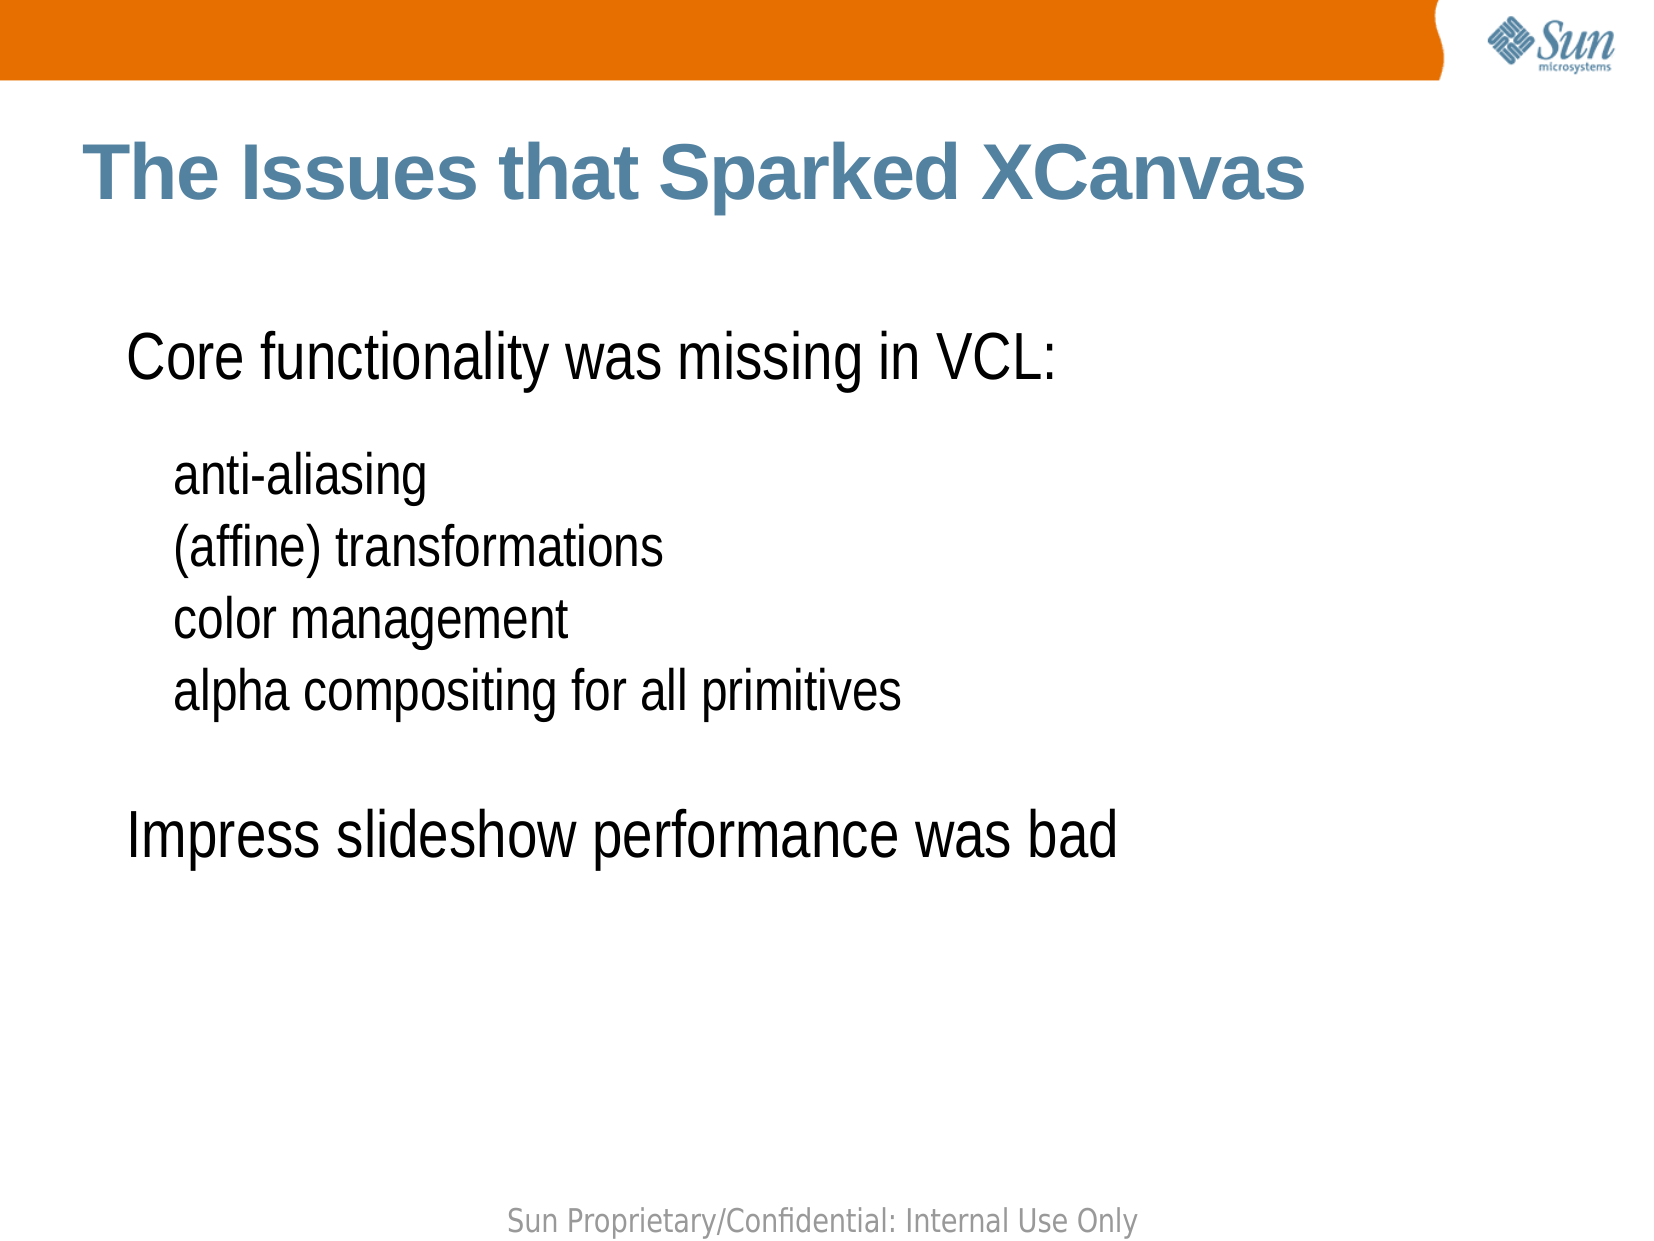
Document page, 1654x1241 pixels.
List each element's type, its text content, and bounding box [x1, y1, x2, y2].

list Core functionality was missing in VCL: anti-aliasing (affine) transformations color management alpha compositing for all primitives Impress slideshow performance was bad [102, 327, 1529, 1152]
title The Issues that Sparked XCanvas [82, 135, 1585, 251]
picture [0, 0, 1654, 83]
